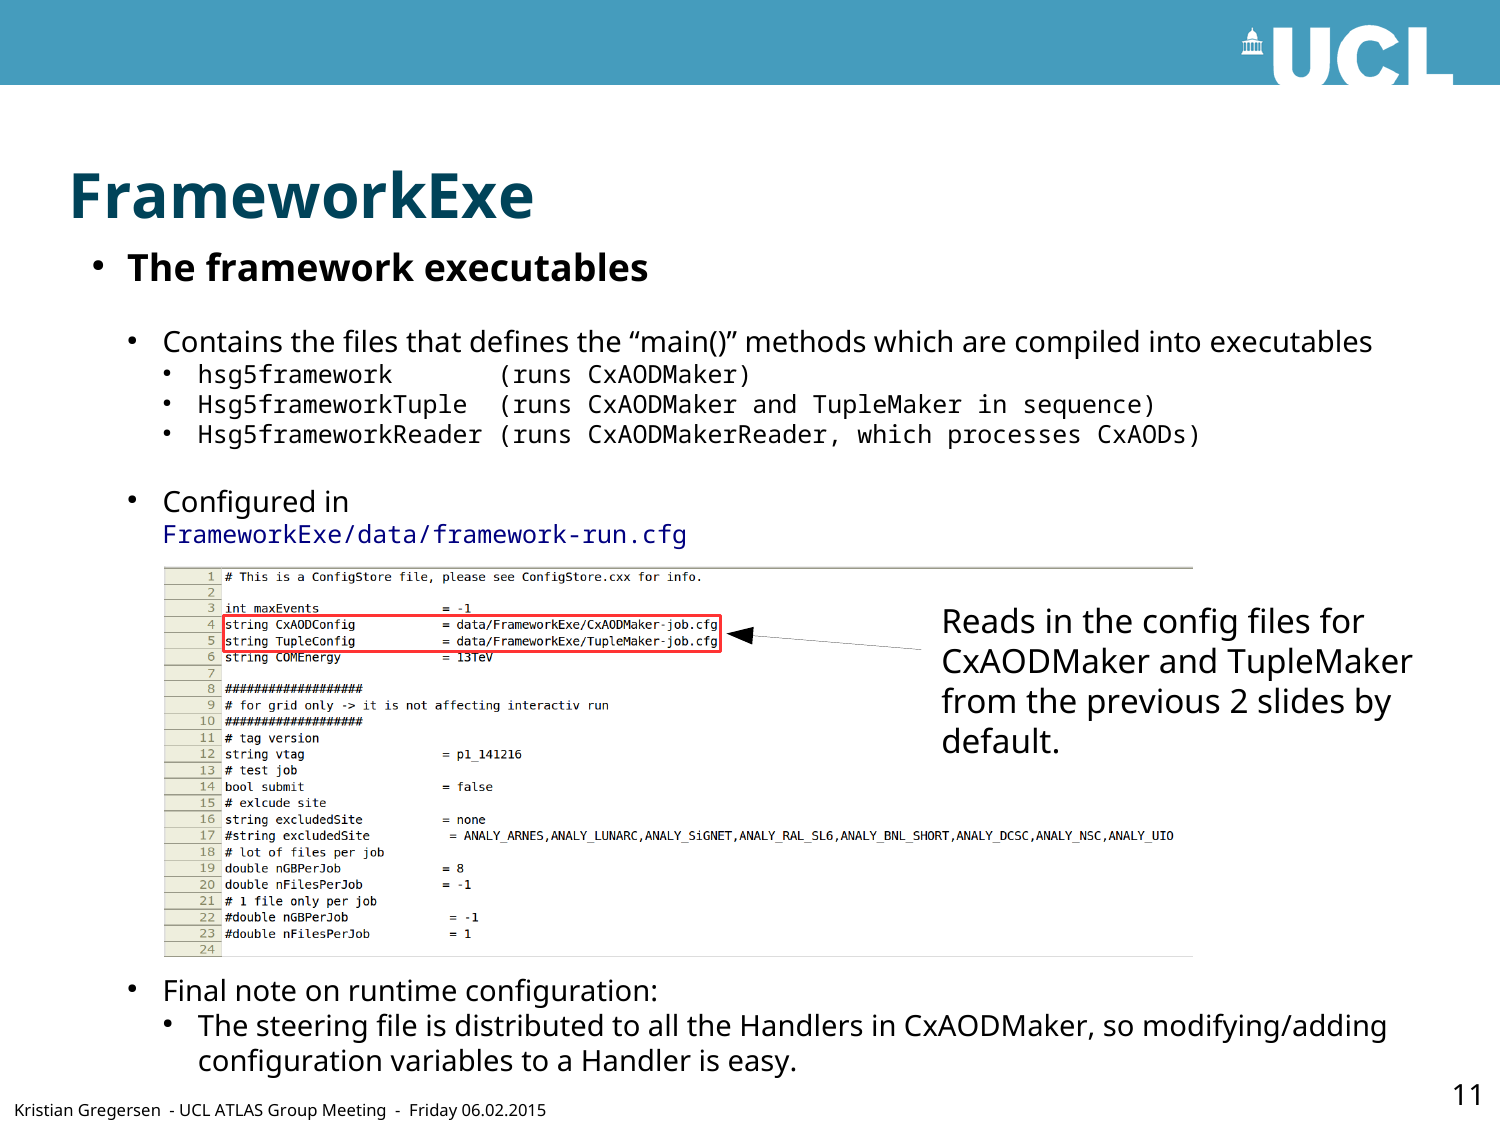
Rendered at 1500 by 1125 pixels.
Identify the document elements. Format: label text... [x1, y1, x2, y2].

picture [0, 0, 1500, 85]
text_box Reads in the config files for CxAODMaker and TupleMaker from the previous 2 slides by default. [926, 593, 1453, 768]
title FrameworkExe [54, 148, 1447, 378]
picture [162, 566, 1193, 957]
text_box The framework executables Contains the files that defines the “main()” methods which are compiled into executables hsg5framework (runs CxAODMaker) Hsg5frameworkTuple (runs CxAODMaker and TupleMaker in sequence) Hsg5frameworkReader (runs CxAODMakerReader, which processes CxAODs) Configured in FrameworkExe/data/framework-run.cfg Final note on runtime configuration: The steering file is distributed to all the Handlers in CxAODMaker, so modifying/adding configuration variables to a Handler is easy. [76, 378, 1317, 1081]
